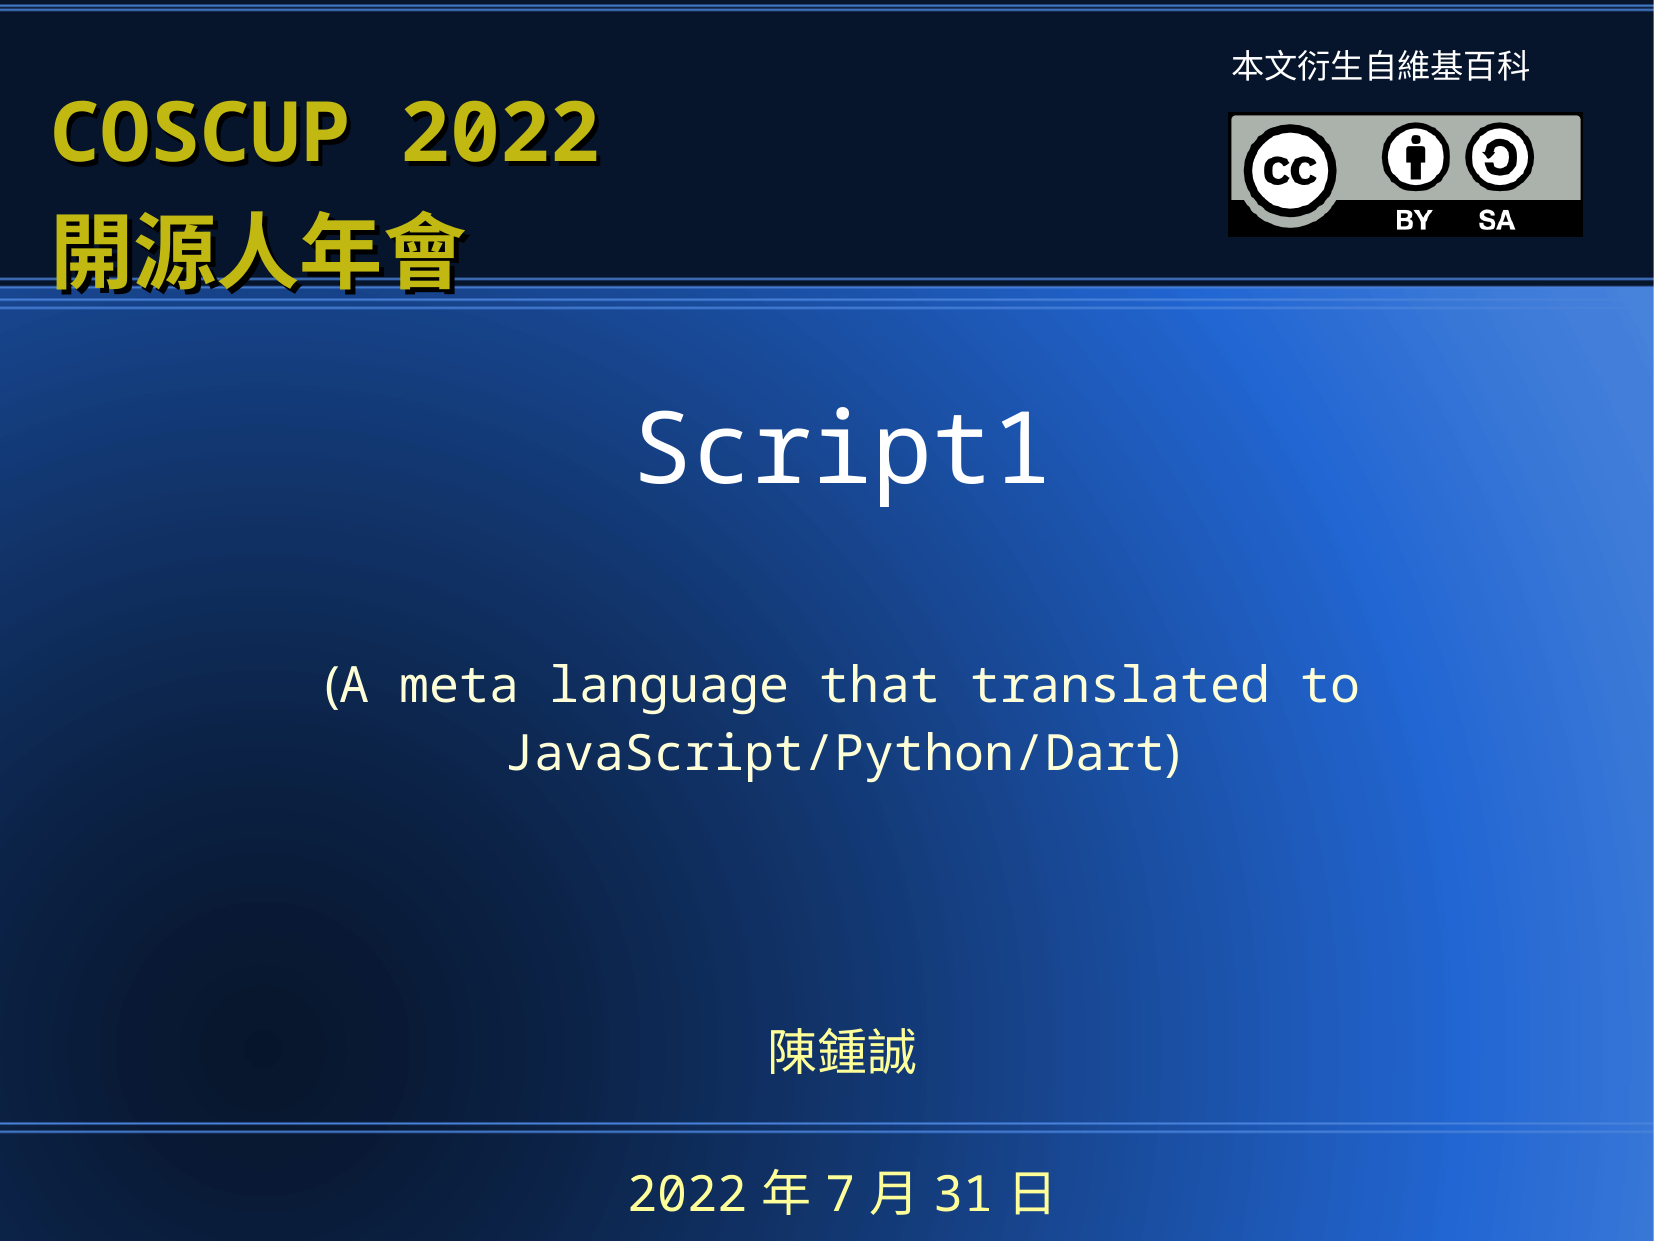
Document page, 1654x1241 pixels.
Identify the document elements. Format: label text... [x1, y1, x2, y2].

subtitle Script1 (A meta language that translated to JavaScript/Python/Dart) 陳鍾誠 2022年7月31日 [59, 401, 1626, 1201]
text_box COSCUP 2022 開源人年會 [35, 65, 756, 260]
text_box 本文衍生自維基百科 [1216, 32, 1622, 95]
picture [0, 0, 1654, 1241]
